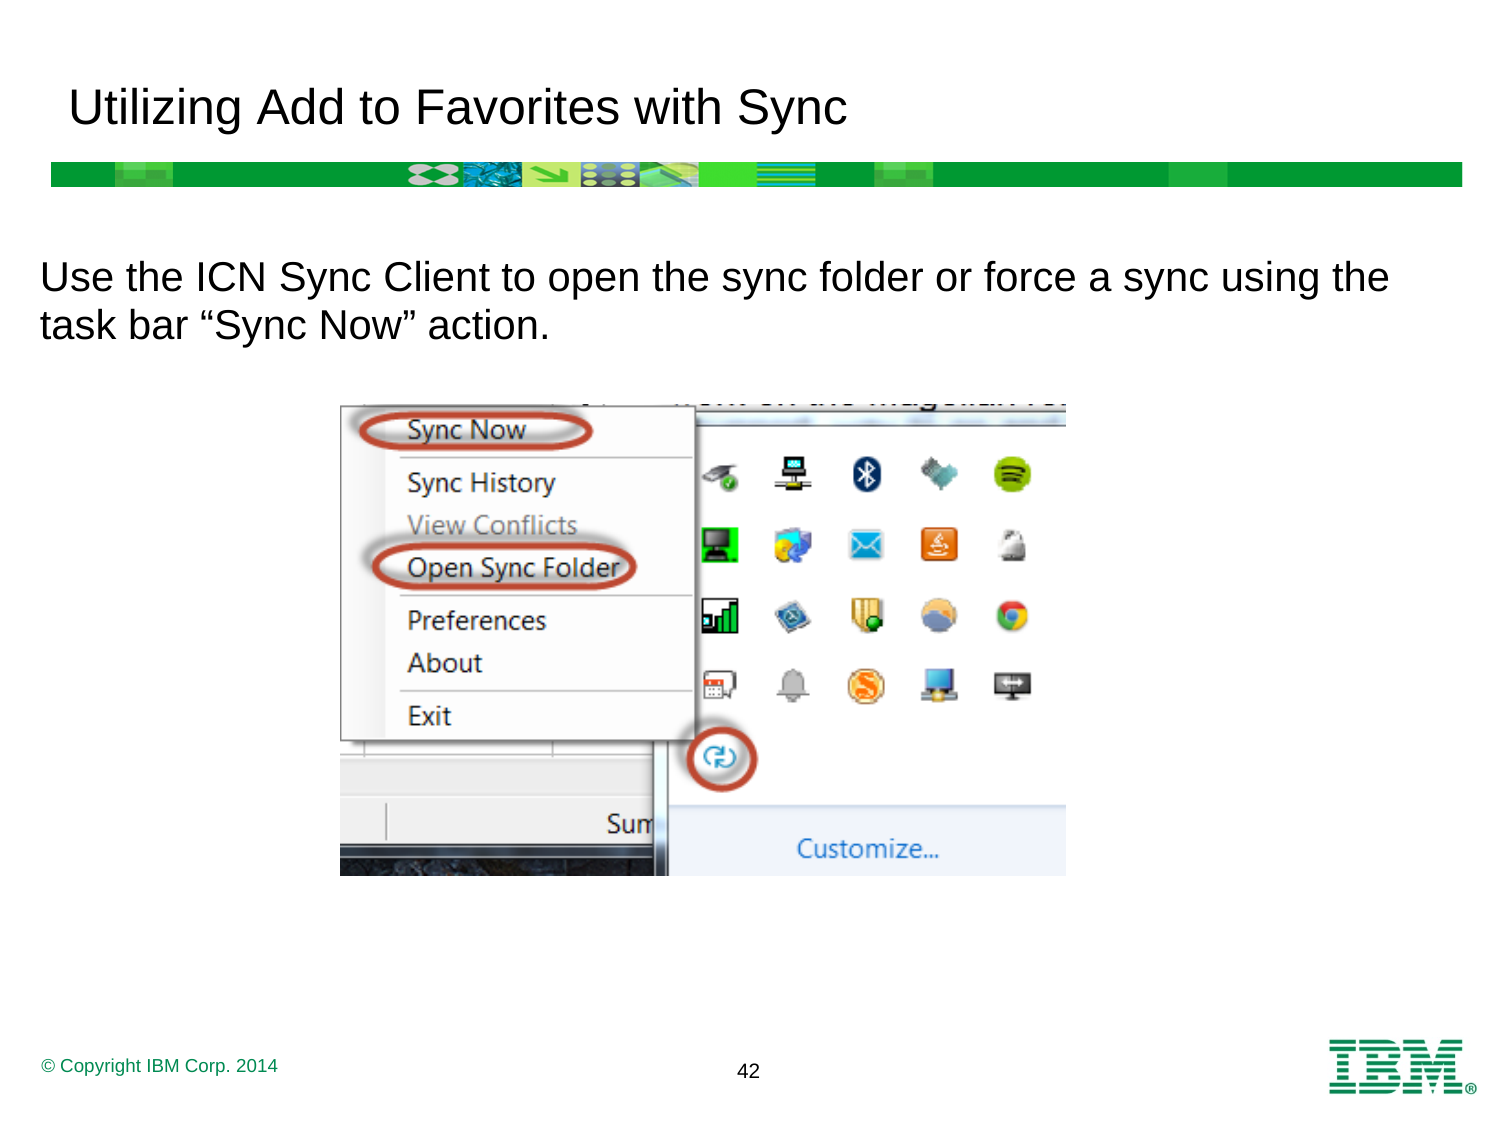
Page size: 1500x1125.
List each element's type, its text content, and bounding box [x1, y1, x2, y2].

picture [50, 161, 1463, 189]
list Use the ICN Sync Client to open the sync folder or force a sync using the task bar “Sync Now” action. [24, 243, 1463, 1038]
title Utilizing Add to Favorites with Sync [53, 69, 1239, 144]
picture [1327, 1037, 1479, 1096]
picture [340, 404, 1066, 876]
